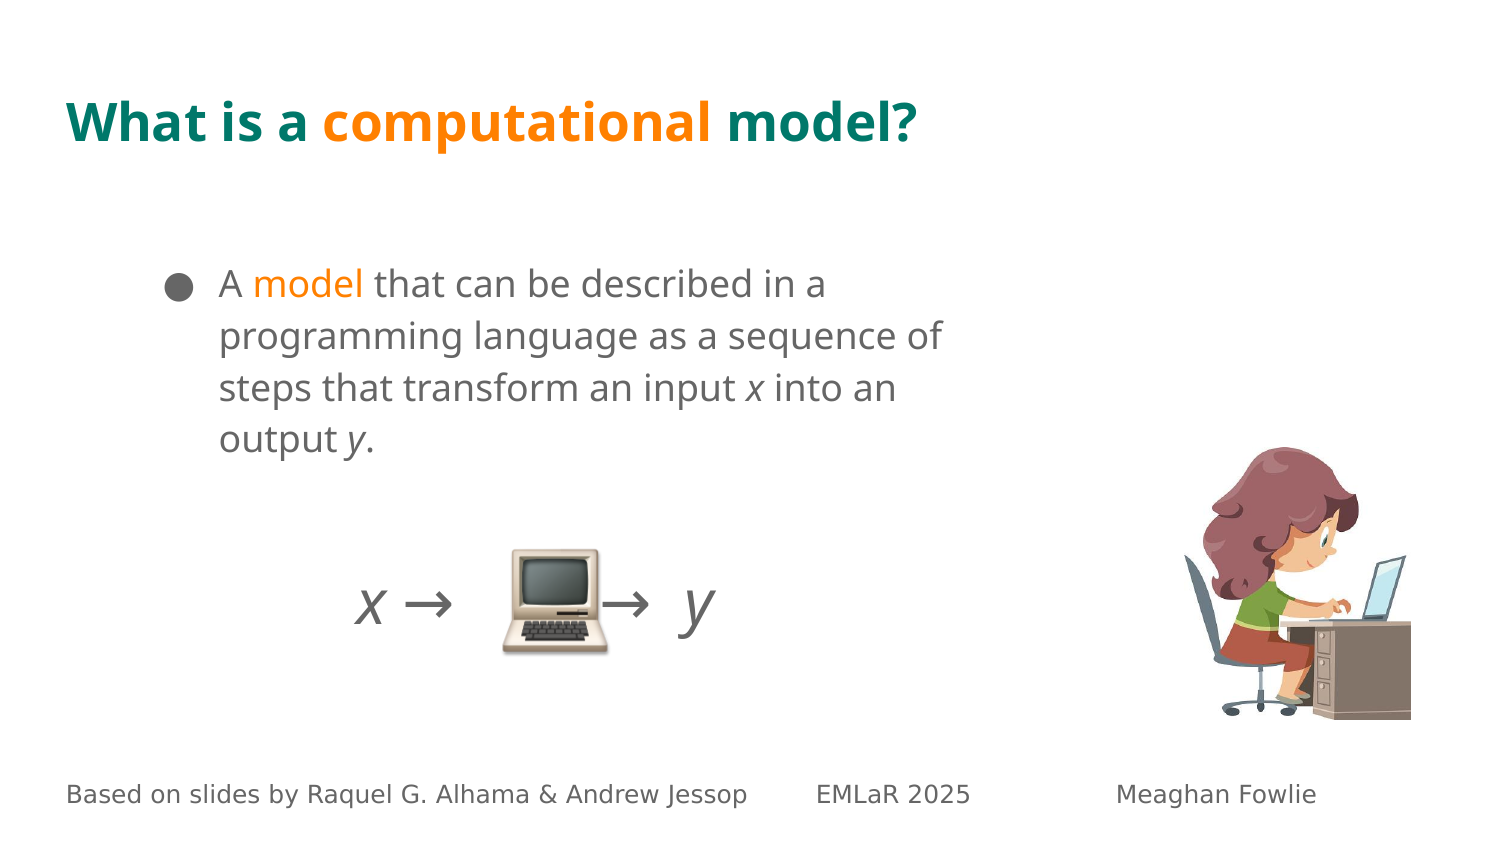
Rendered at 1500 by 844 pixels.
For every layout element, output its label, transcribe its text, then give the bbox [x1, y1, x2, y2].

title What is a computational model? [51, 72, 1449, 167]
picture [1184, 447, 1411, 721]
picture [495, 541, 614, 661]
list A model that can be described in a programming language as a sequence of steps that transform an input x into an output y. x → → y [128, 238, 1034, 808]
